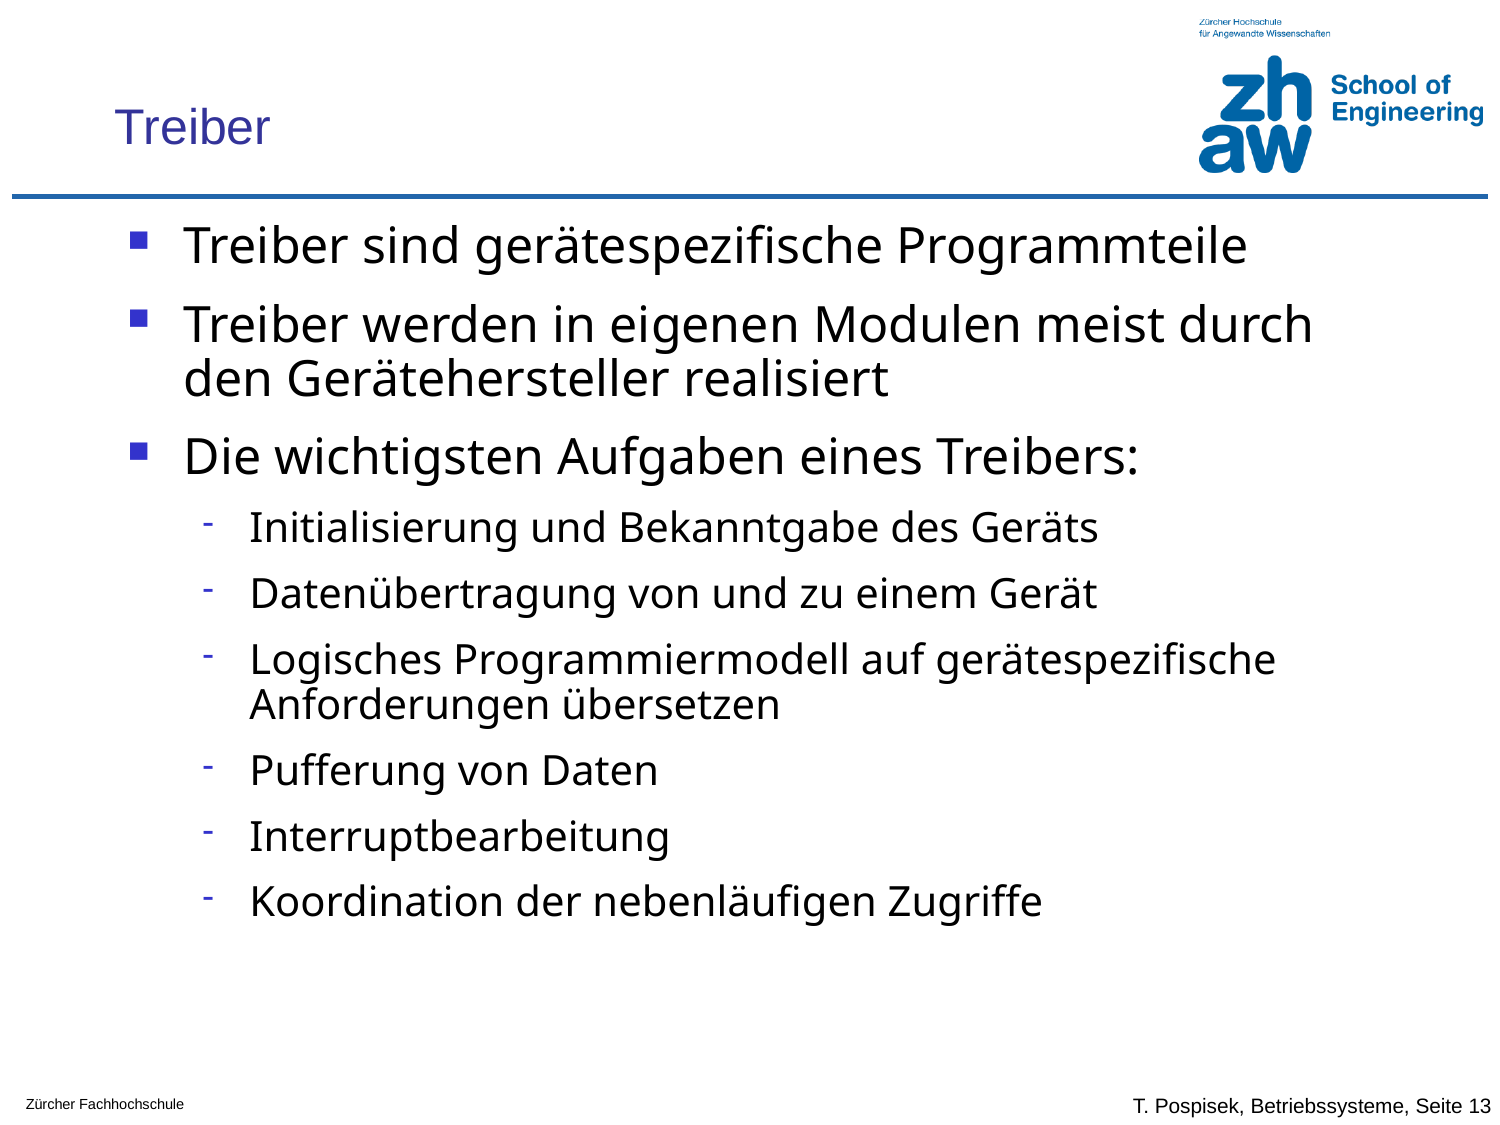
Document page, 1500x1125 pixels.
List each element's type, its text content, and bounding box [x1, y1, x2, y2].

picture [1199, 19, 1483, 173]
list Treiber sind gerätespezifische Programmteile Treiber werden in eigenen Modulen meist durch den Gerätehersteller realisiert Die wichtigsten Aufgaben eines Treibers: Initialisierung und Bekanntgabe des Geräts Datenübertragung von und zu einem Gerät Logisches Programmiermodell auf gerätespezifische Anforderungen übersetzen Pufferung von Daten Interruptbearbeitung Koordination der nebenläufigen Zugriffe [112, 212, 1363, 1000]
title Treiber [99, 50, 1379, 163]
